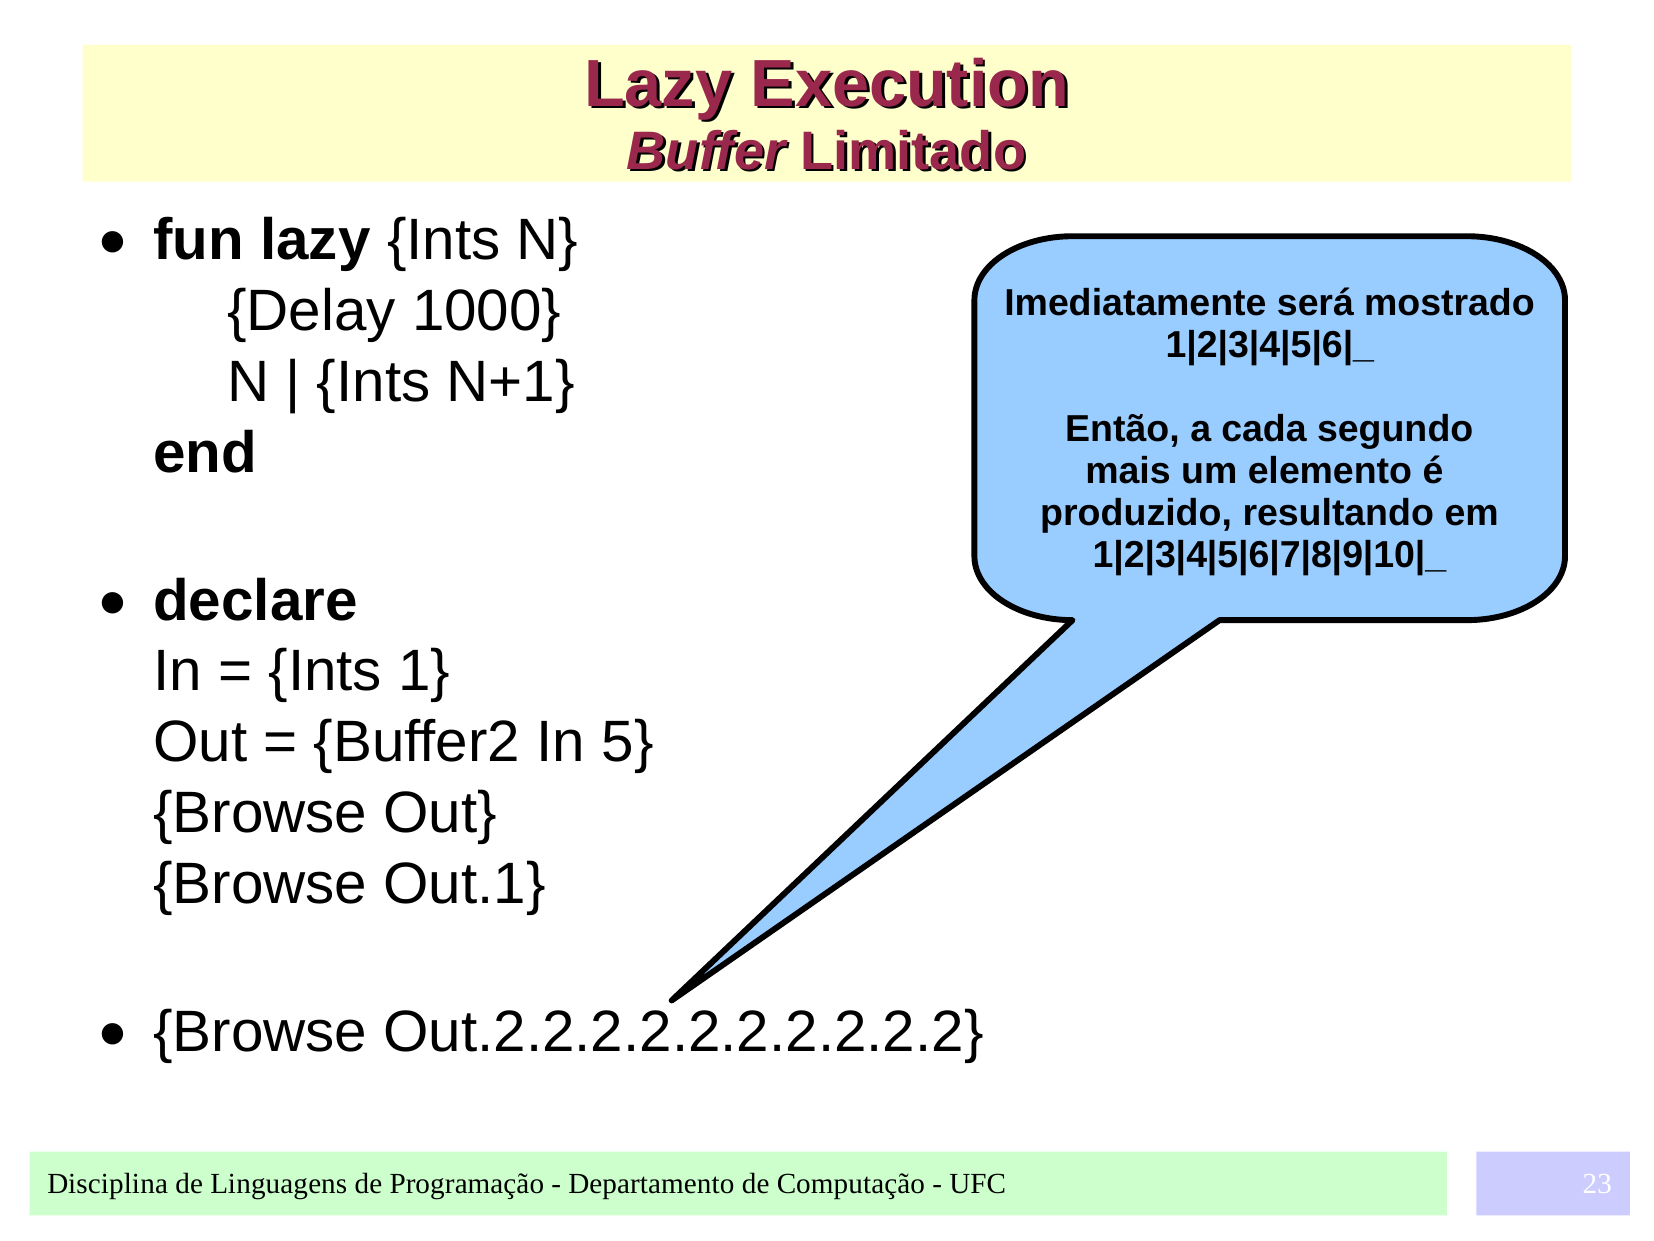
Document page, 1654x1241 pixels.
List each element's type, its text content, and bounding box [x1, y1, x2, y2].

title Lazy Execution Buffer Limitado [82, 44, 1571, 182]
list fun lazy {Ints N} {Delay 1000} N | {Ints N+1} end declare In = {Ints 1} Out = {Buffer2 In 5} {Browse Out} {Browse Out.1} {Browse Out.2.2.2.2.2.2.2.2.2.2} [82, 206, 1571, 1137]
text_box Imediatamente será mostrado 1|2|3|4|5|6|_ Então, a cada segundo mais um elemento é produzido, resultando em 1|2|3|4|5|6|7|8|9|10|_ [671, 236, 1566, 1001]
